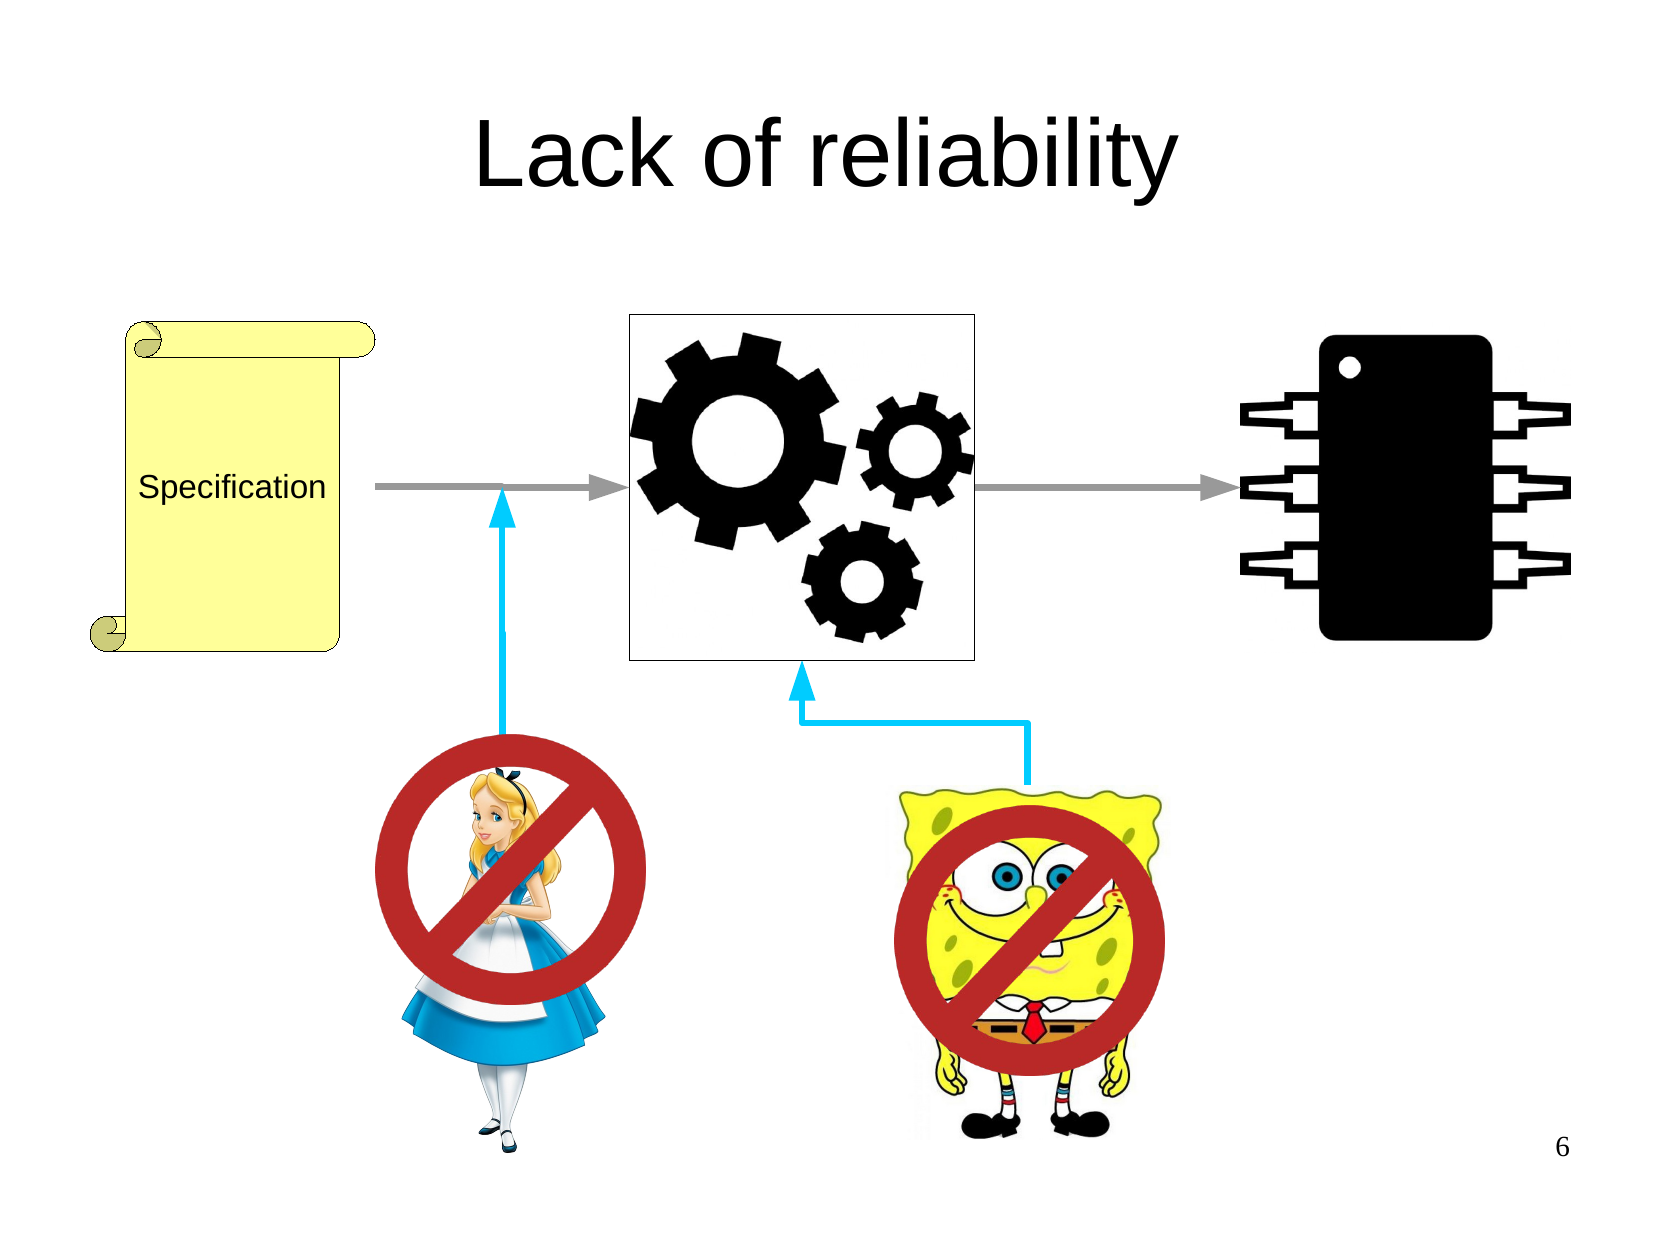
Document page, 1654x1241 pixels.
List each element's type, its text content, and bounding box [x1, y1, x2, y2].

picture [885, 785, 1171, 1141]
title Lack of reliability [82, 49, 1571, 257]
text_box Specification [112, 321, 340, 652]
text_box Specification [147, 321, 376, 358]
picture [1240, 322, 1571, 653]
picture [375, 734, 646, 1157]
picture [629, 314, 975, 661]
